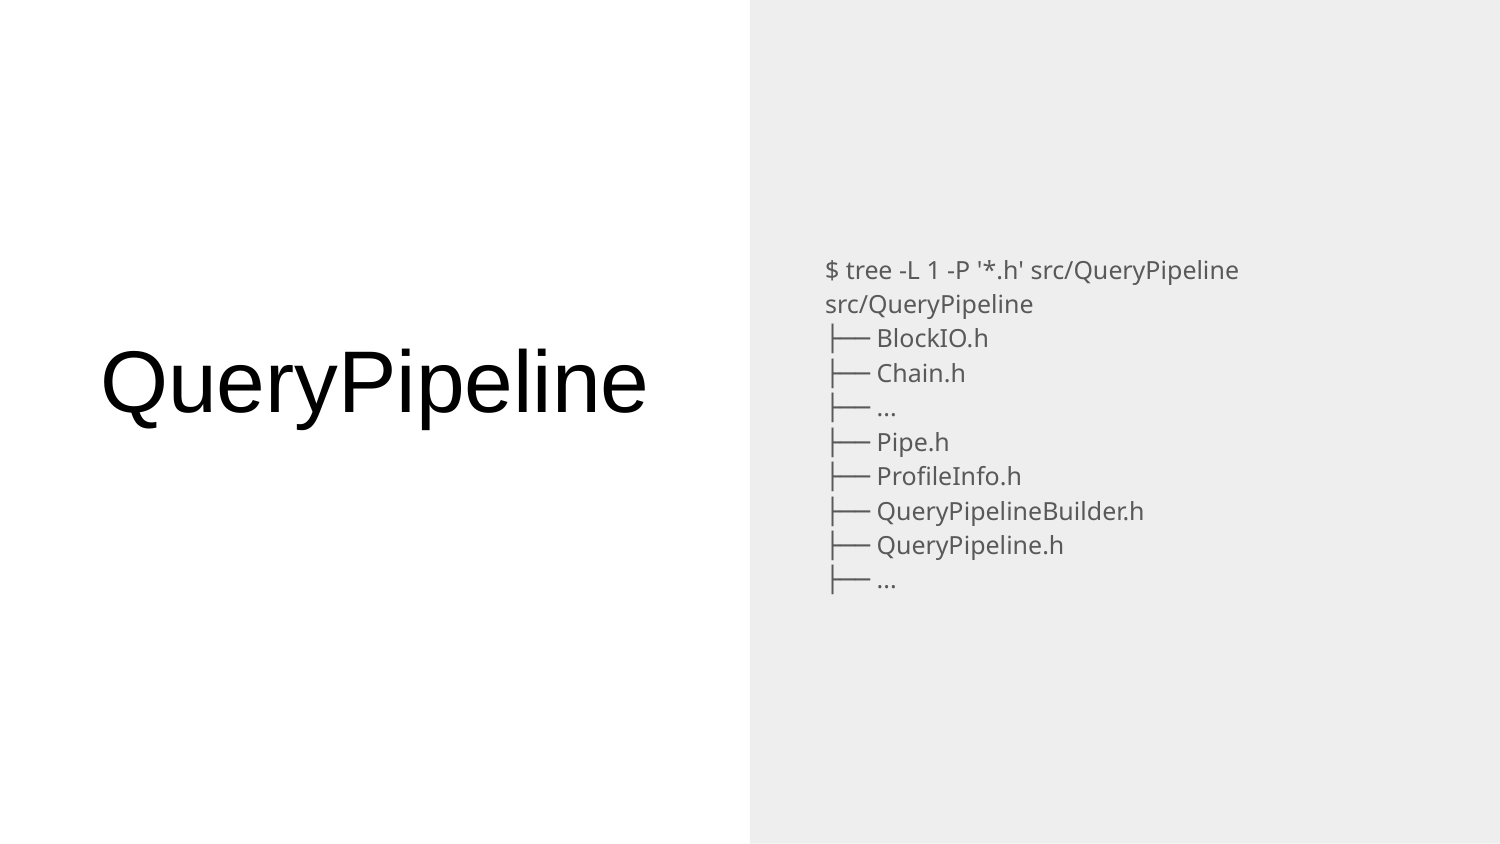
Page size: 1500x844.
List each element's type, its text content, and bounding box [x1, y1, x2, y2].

list $ tree -L 1 -P '*.h' src/QueryPipeline src/QueryPipeline ├── BlockIO.h ├── Chain.h ├── ... ├── Pipe.h ├── ProfileInfo.h ├── QueryPipelineBuilder.h ├── QueryPipeline.h ├── ... [810, 118, 1440, 725]
title QueryPipeline [43, 202, 708, 446]
